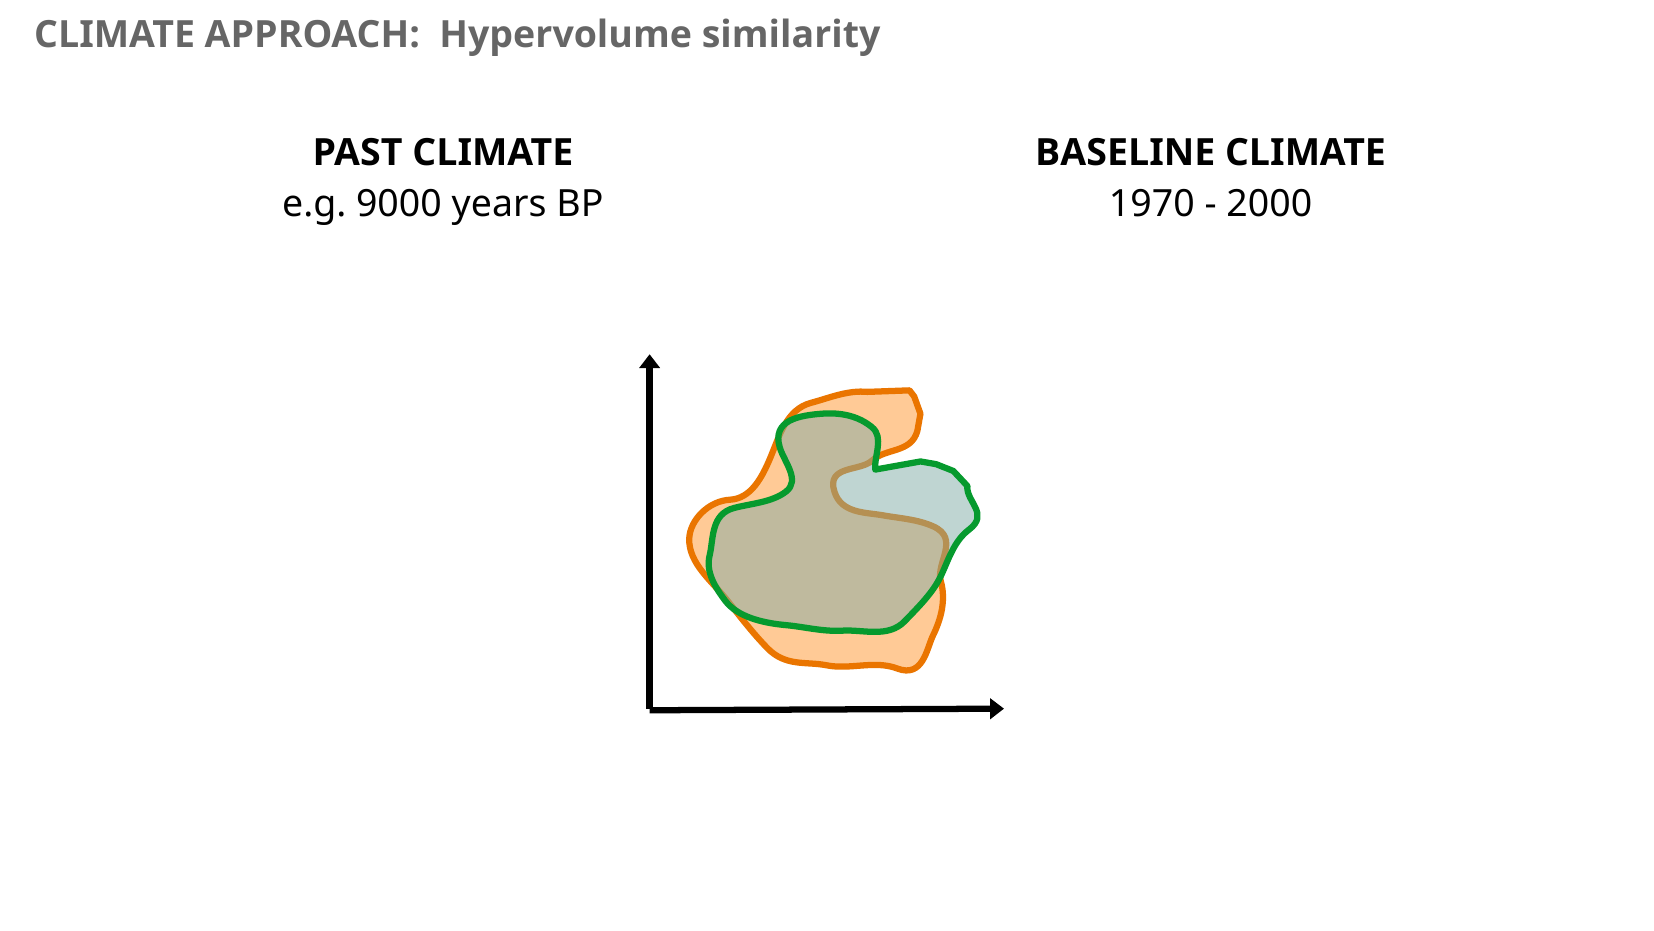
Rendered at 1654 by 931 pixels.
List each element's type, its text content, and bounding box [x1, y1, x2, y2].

text_box PAST CLIMATE e.g. 9000 years BP [236, 118, 650, 235]
text_box BASELINE CLIMATE 1970 - 2000 [1003, 118, 1418, 236]
text_box [689, 390, 978, 671]
text_box CLIMATE APPROACH: Hypervolume similarity [0, 0, 1654, 118]
